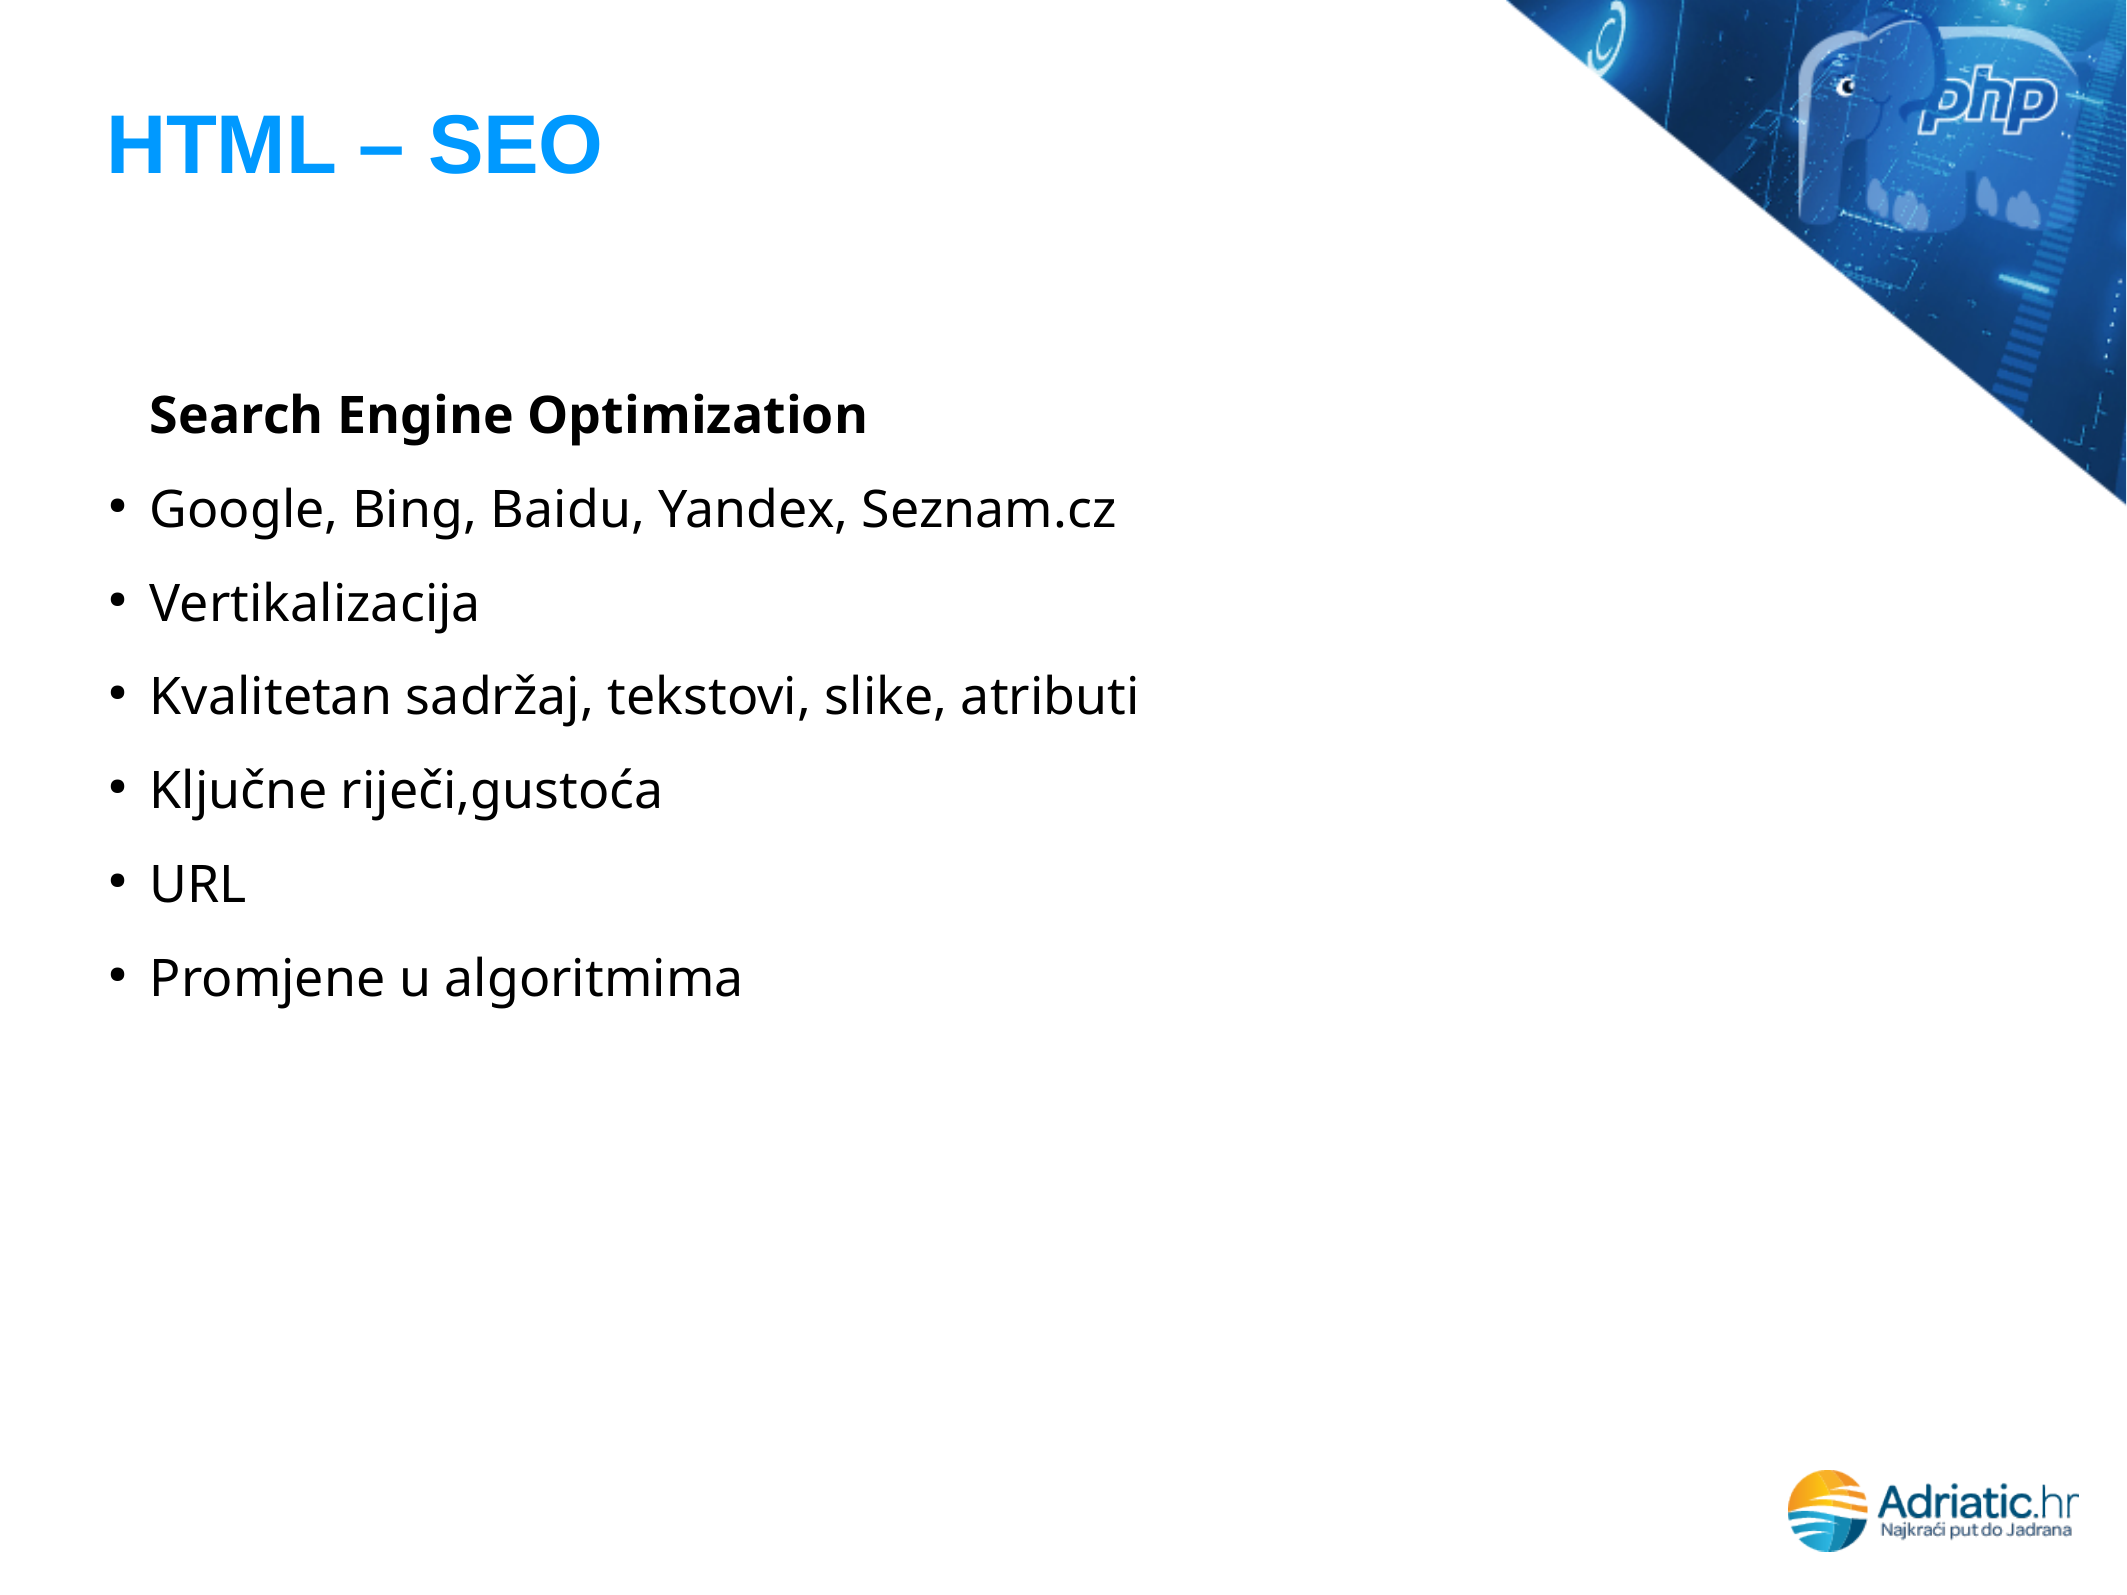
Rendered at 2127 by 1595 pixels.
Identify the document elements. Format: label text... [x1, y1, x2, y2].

list Search Engine Optimization Google, Bing, Baidu, Yandex, Seznam.cz Vertikalizacija Kvalitetan sadržaj, tekstovi, slike, atributi Ključne riječi,gustoća URL Promjene u algoritmima [94, 377, 2008, 1536]
picture [1788, 1470, 2079, 1552]
title HTML – SEO [106, 70, 1630, 219]
picture [1505, 0, 2127, 625]
